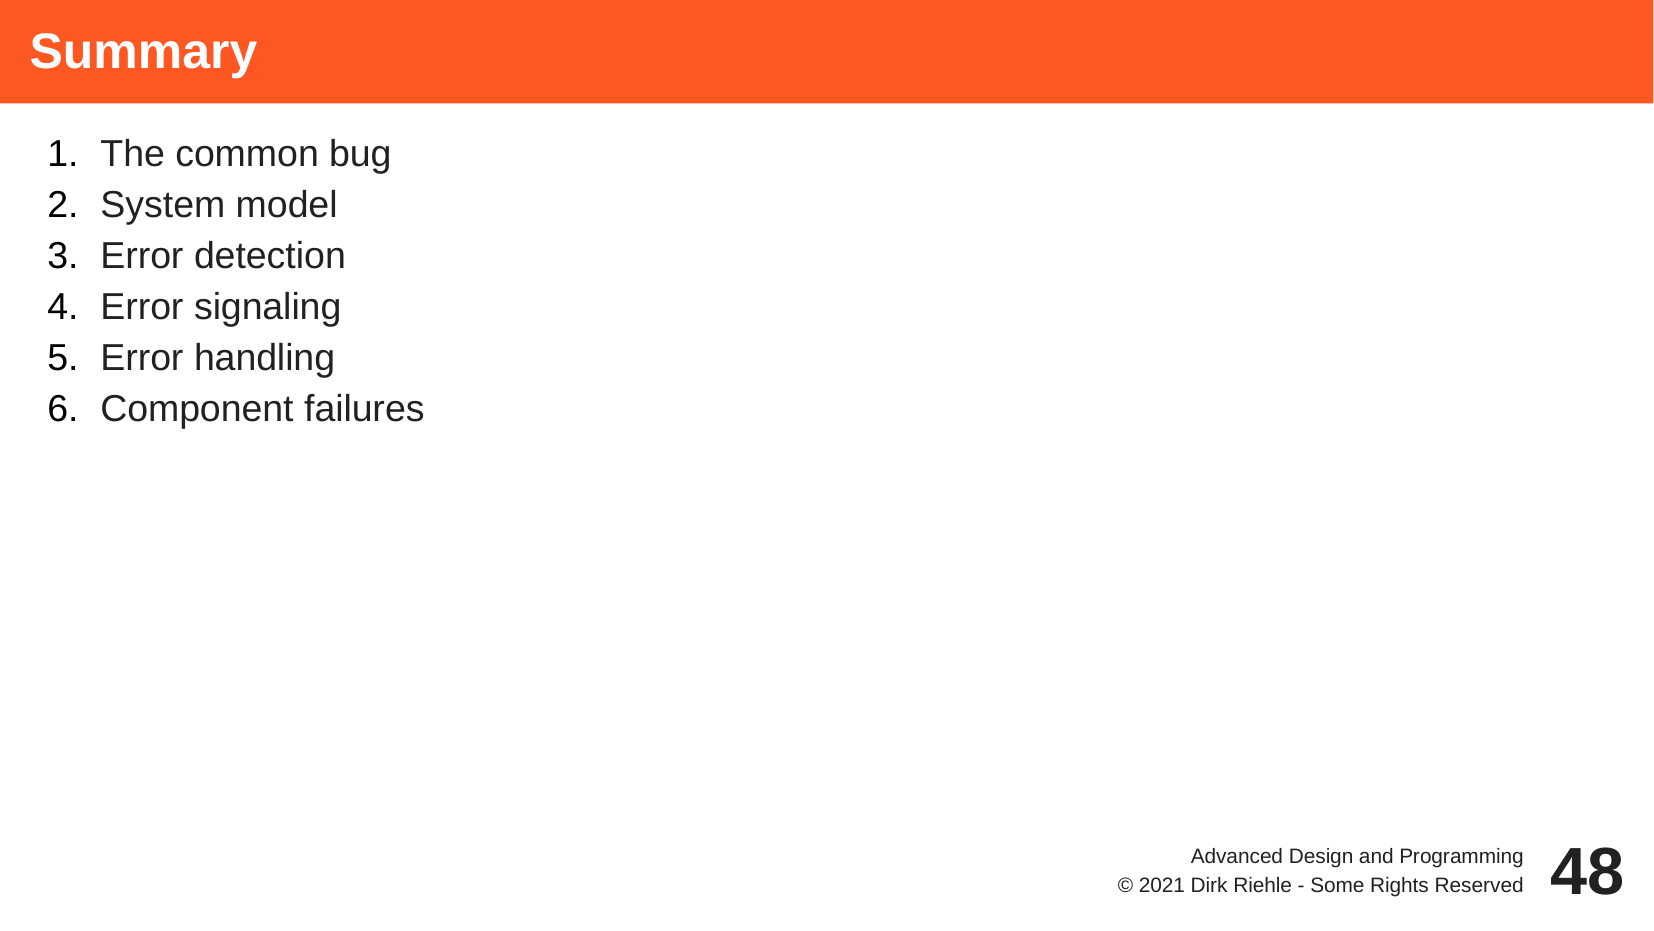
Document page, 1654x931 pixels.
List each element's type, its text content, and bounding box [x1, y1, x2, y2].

list The common bug System model Error detection Error signaling Error handling Component failures [29, 132, 1625, 813]
title Summary [0, 0, 1654, 104]
